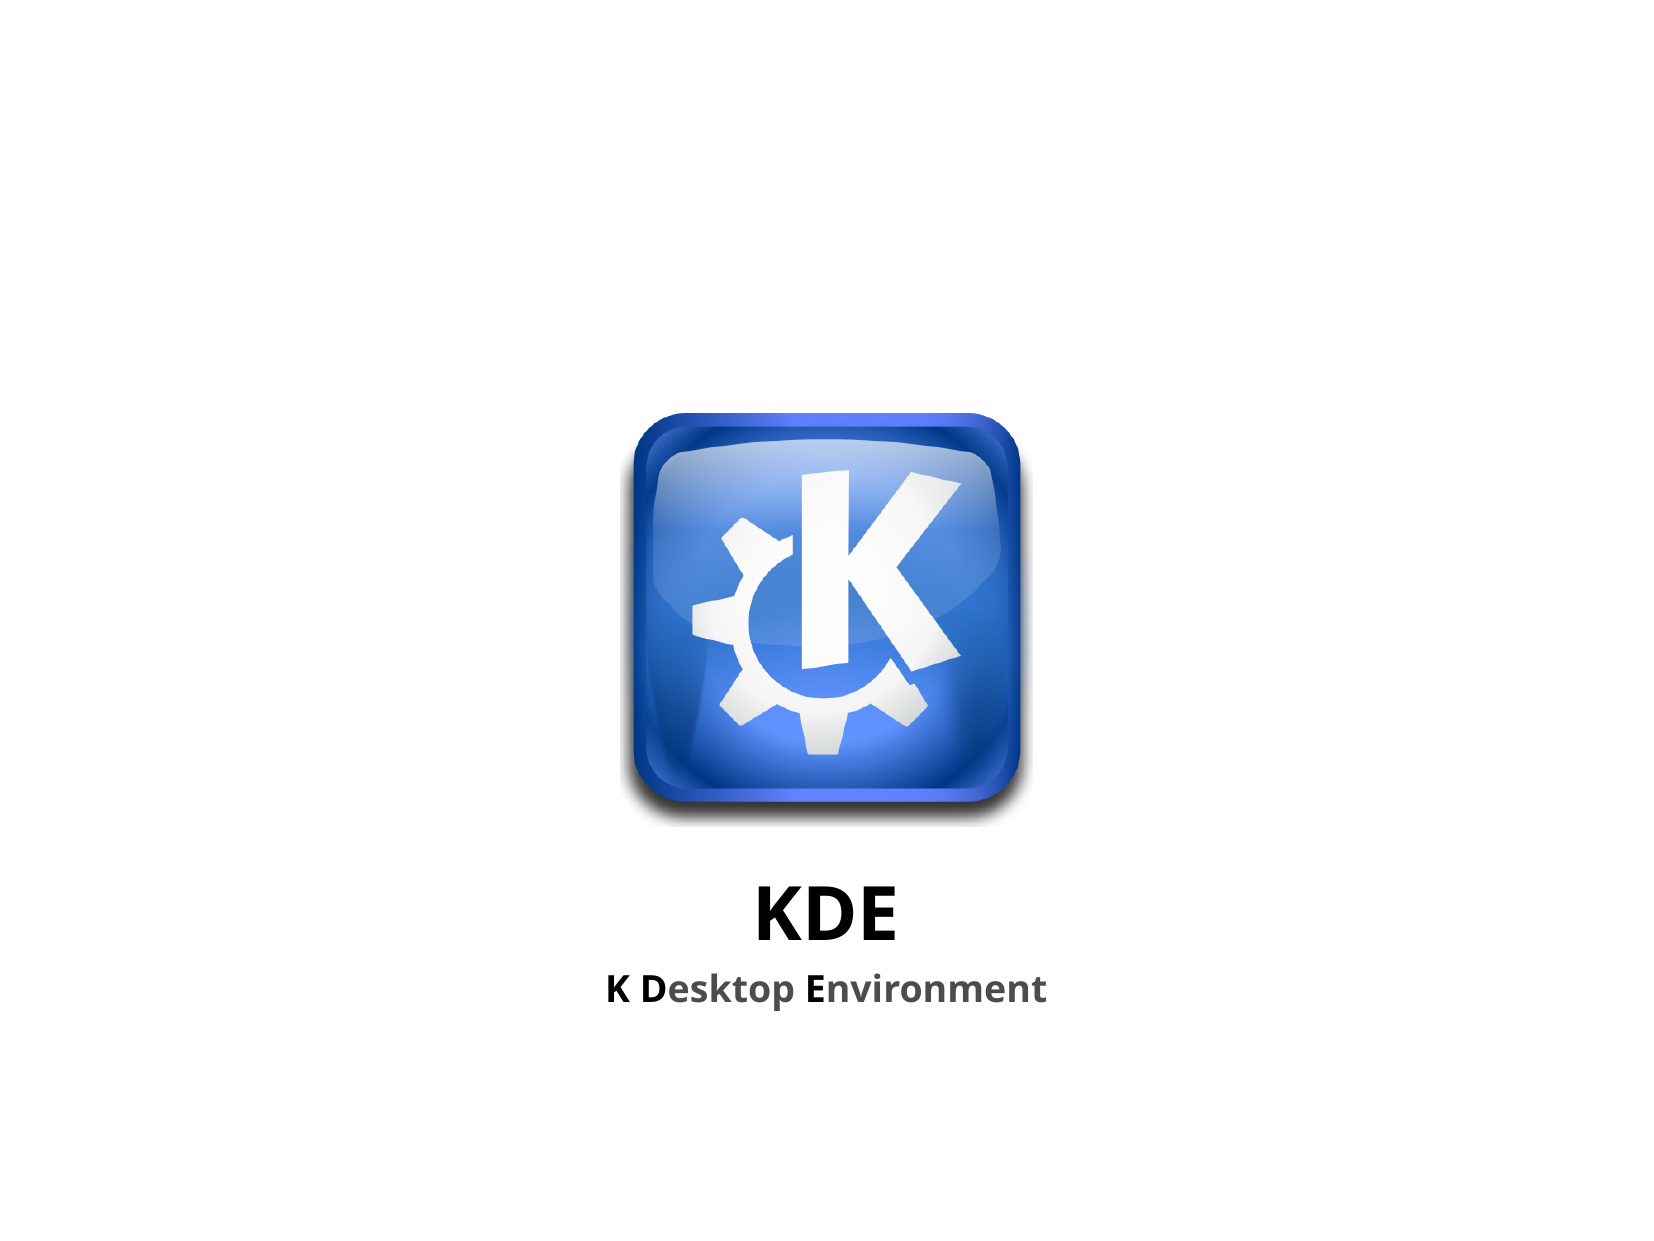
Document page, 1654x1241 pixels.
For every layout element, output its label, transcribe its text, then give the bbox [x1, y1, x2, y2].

subtitle KDE K Desktop Environment [82, 49, 1571, 1109]
